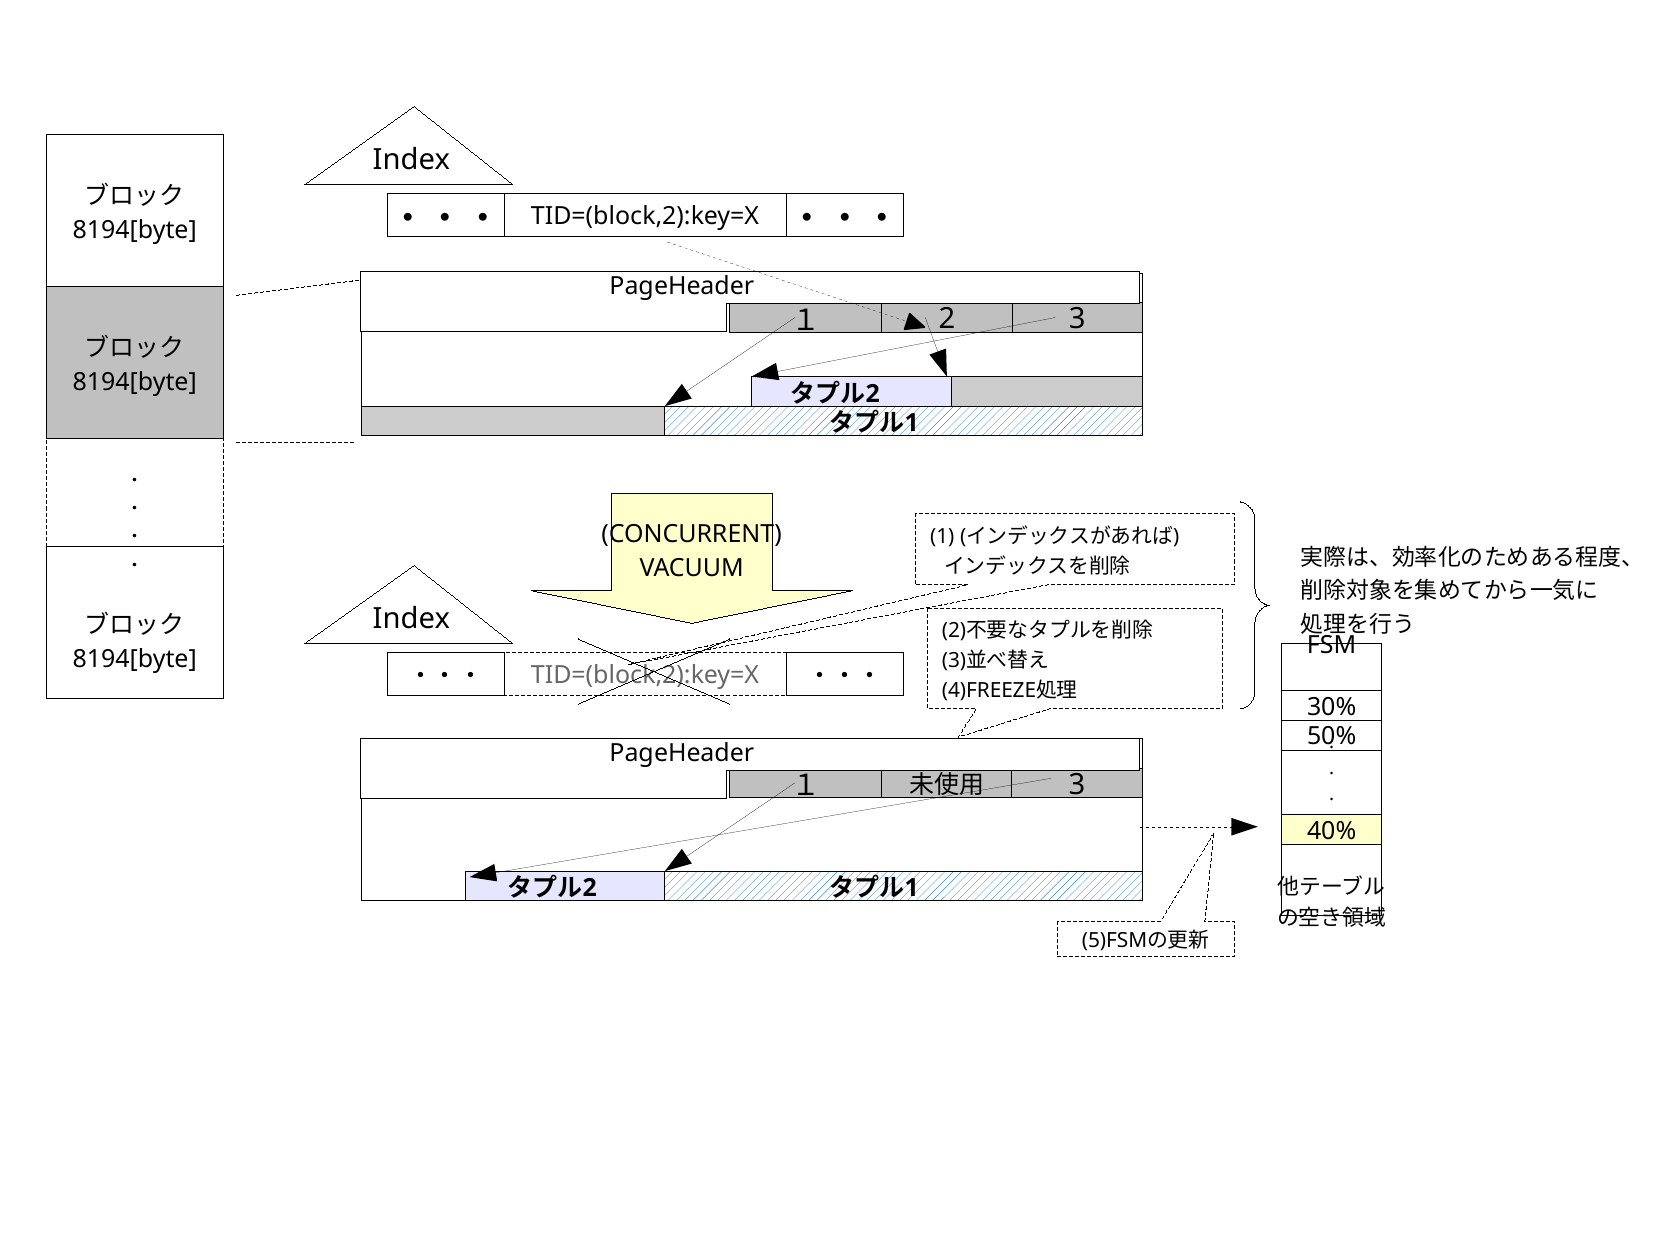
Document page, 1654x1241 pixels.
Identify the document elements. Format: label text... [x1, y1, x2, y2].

text_box ブロック 8194[byte] [46, 546, 224, 699]
text_box TID=(block,2):key=X [505, 652, 786, 696]
text_box ブロック 8194[byte] [46, 286, 224, 439]
text_box １ [729, 771, 881, 798]
text_box ・・・ [387, 652, 505, 696]
text_box タプル2 [751, 376, 952, 407]
text_box (2)不要なタプルを削除 (3)並べ替え (4)FREEZE処理 [927, 608, 1223, 738]
text_box Index [304, 565, 513, 644]
text_box タプル1 [665, 871, 1143, 901]
text_box (CONCURRENT) VACUUM [531, 493, 853, 624]
text_box PageHeader [360, 271, 1140, 332]
text_box タプル1 [665, 406, 1143, 436]
text_box 3 [1012, 302, 1143, 333]
text_box 30% [1281, 690, 1382, 720]
text_box タプル2 [465, 871, 665, 901]
text_box 50% [1281, 720, 1382, 751]
text_box ブロック 8194[byte] [46, 134, 224, 286]
text_box [361, 406, 665, 436]
text_box FSM . . . 他テーブル の空き領域 [1281, 845, 1382, 916]
text_box 実際は、効率化のためある程度、 削除対象を集めてから一気に 処理を行う [1285, 531, 1654, 630]
text_box (1) (インデックスがあれば) インデックスを削除 [628, 513, 1235, 665]
text_box 40% [1281, 814, 1382, 845]
text_box ・・・ [786, 652, 904, 696]
text_box PageHeader [360, 738, 1140, 799]
text_box FSM . . . 他テーブル の空き領域 [1281, 643, 1382, 690]
text_box 2 [982, 327, 1012, 333]
text_box 未使用 [881, 771, 1011, 798]
text_box 未使用 [942, 786, 1011, 798]
text_box 3 [1011, 768, 1143, 798]
text_box . . . . [46, 439, 224, 546]
text_box Index [304, 106, 513, 185]
text_box TID=(block,2):key=X [505, 193, 786, 237]
text_box FSM . . . 他テーブル の空き領域 [1281, 751, 1382, 814]
text_box １ [729, 304, 881, 333]
text_box 2 [881, 304, 1012, 333]
text_box [952, 376, 1143, 407]
text_box ・・・ [387, 193, 505, 237]
text_box ・・・ [786, 193, 904, 237]
text_box (5)FSMの更新 [1057, 832, 1235, 957]
